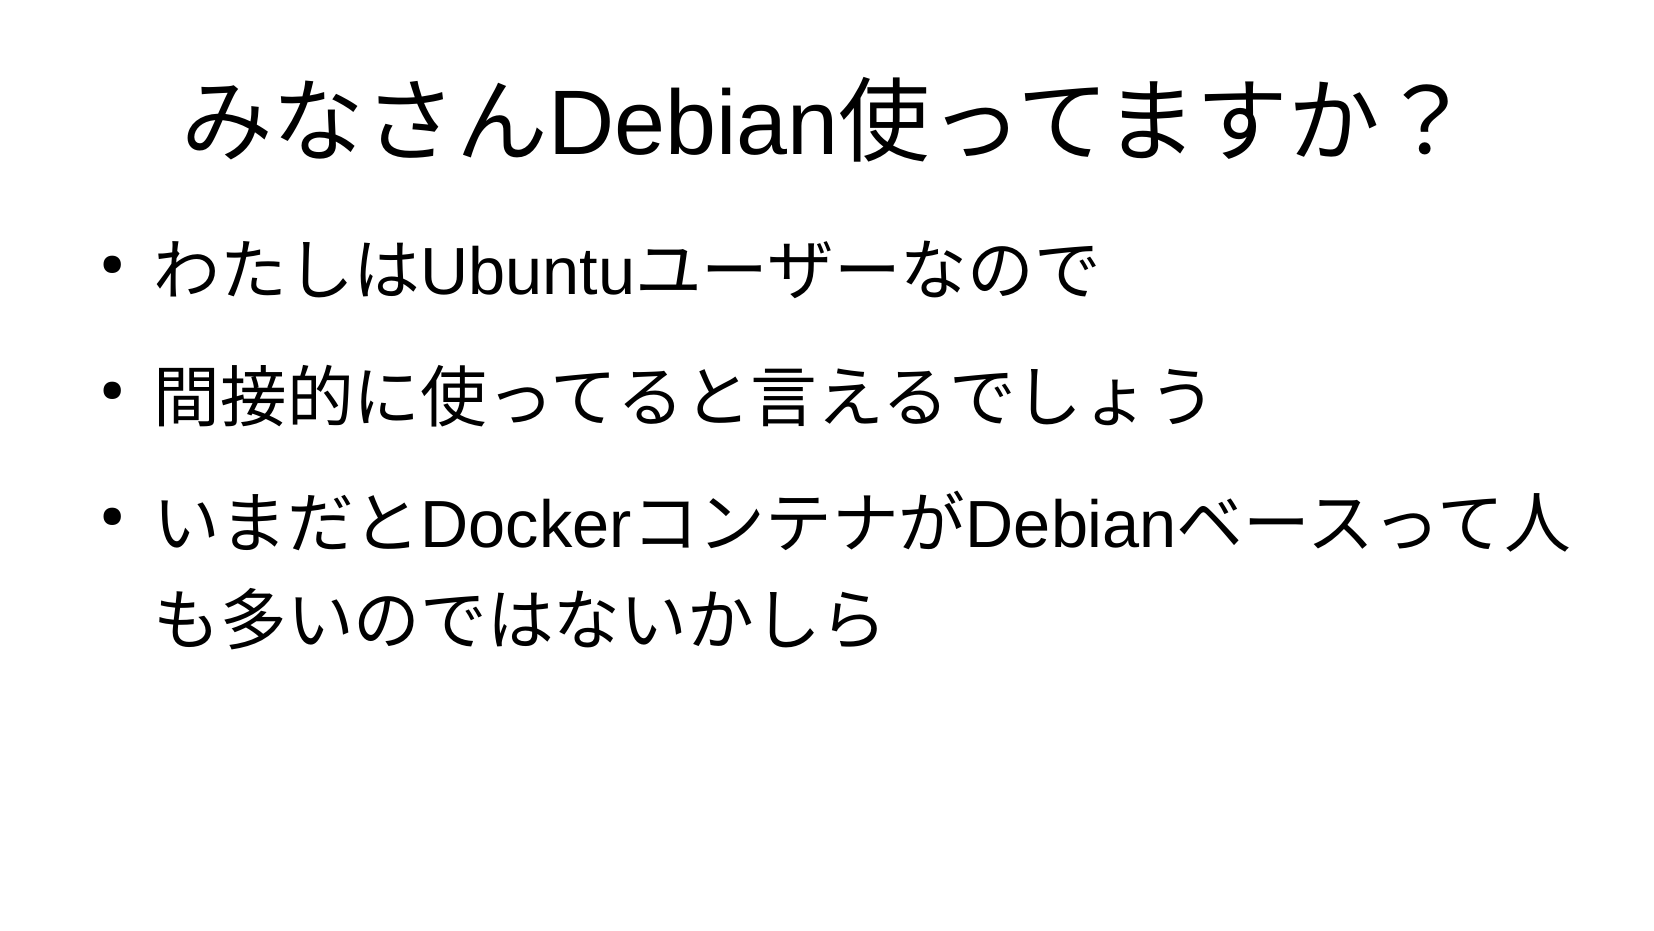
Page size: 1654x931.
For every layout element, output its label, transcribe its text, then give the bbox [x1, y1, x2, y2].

list わたしはUbuntuユーザーなので 間接的に使ってると言えるでしょう いまだとDockerコンテナがDebianベースって人も多いのではないかしら [82, 217, 1571, 758]
title みなさんDebian使ってますか？ [82, 37, 1571, 193]
